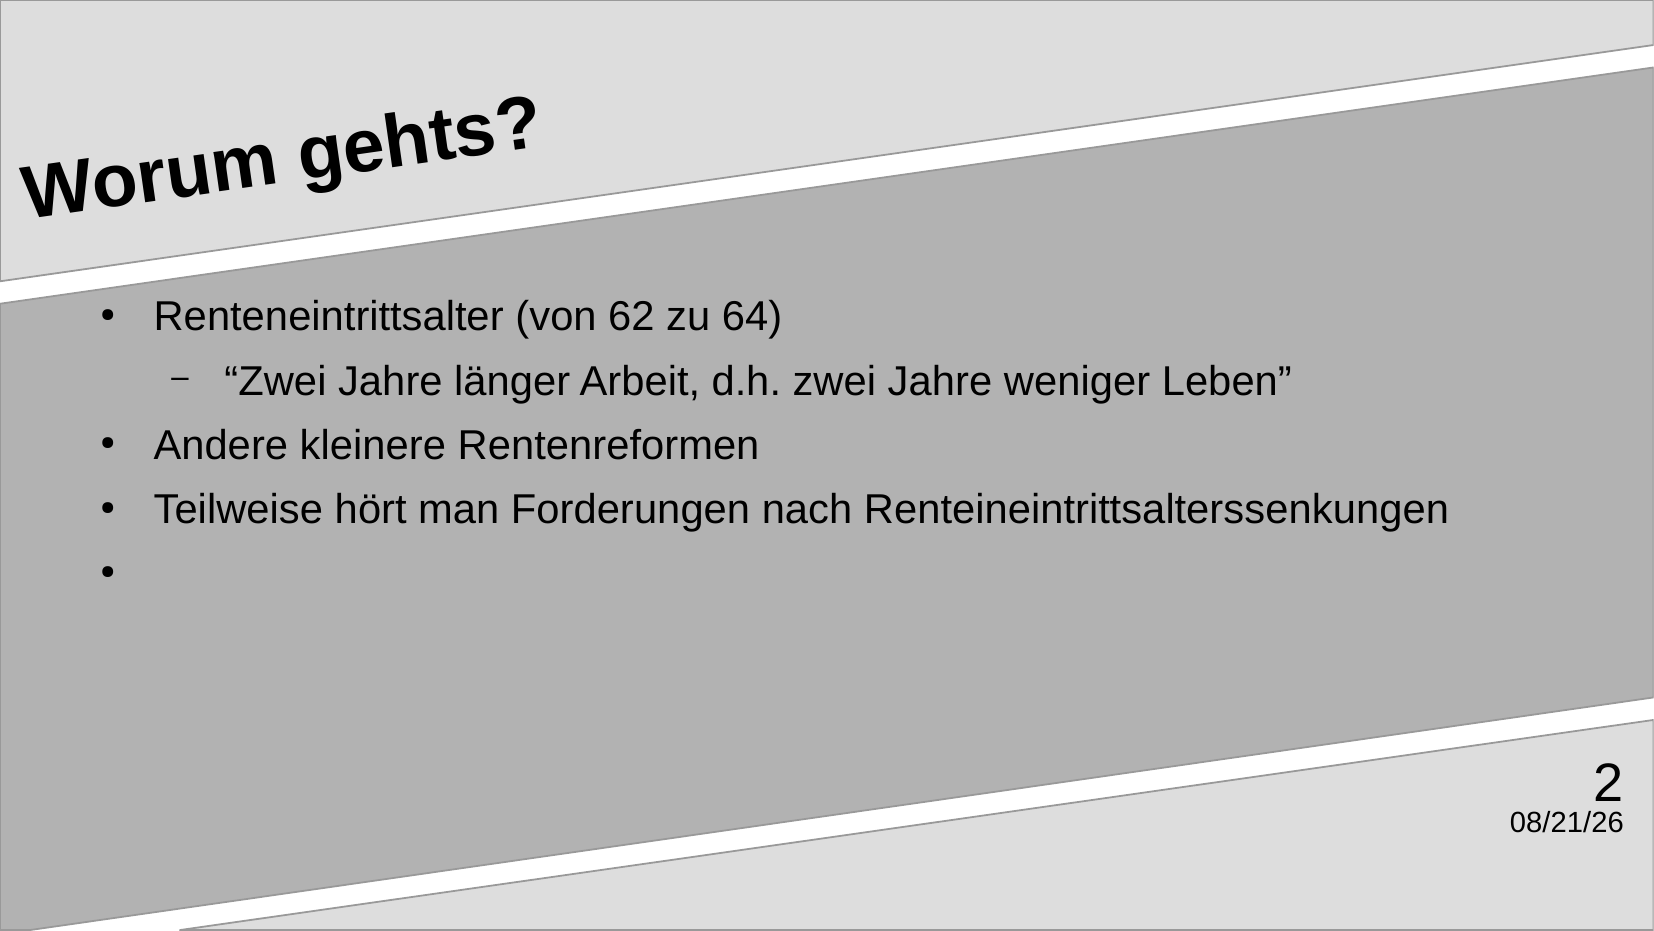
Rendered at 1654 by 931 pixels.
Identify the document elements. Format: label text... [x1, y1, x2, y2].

list Renteneintrittsalter (von 62 zu 64) “Zwei Jahre länger Arbeit, d.h. zwei Jahre weniger Leben” Andere kleinere Rentenreformen Teilweise hört man Forderungen nach Renteineintrittsalterssenkungen [82, 292, 1538, 833]
title Worum gehts? [11, 0, 1496, 272]
